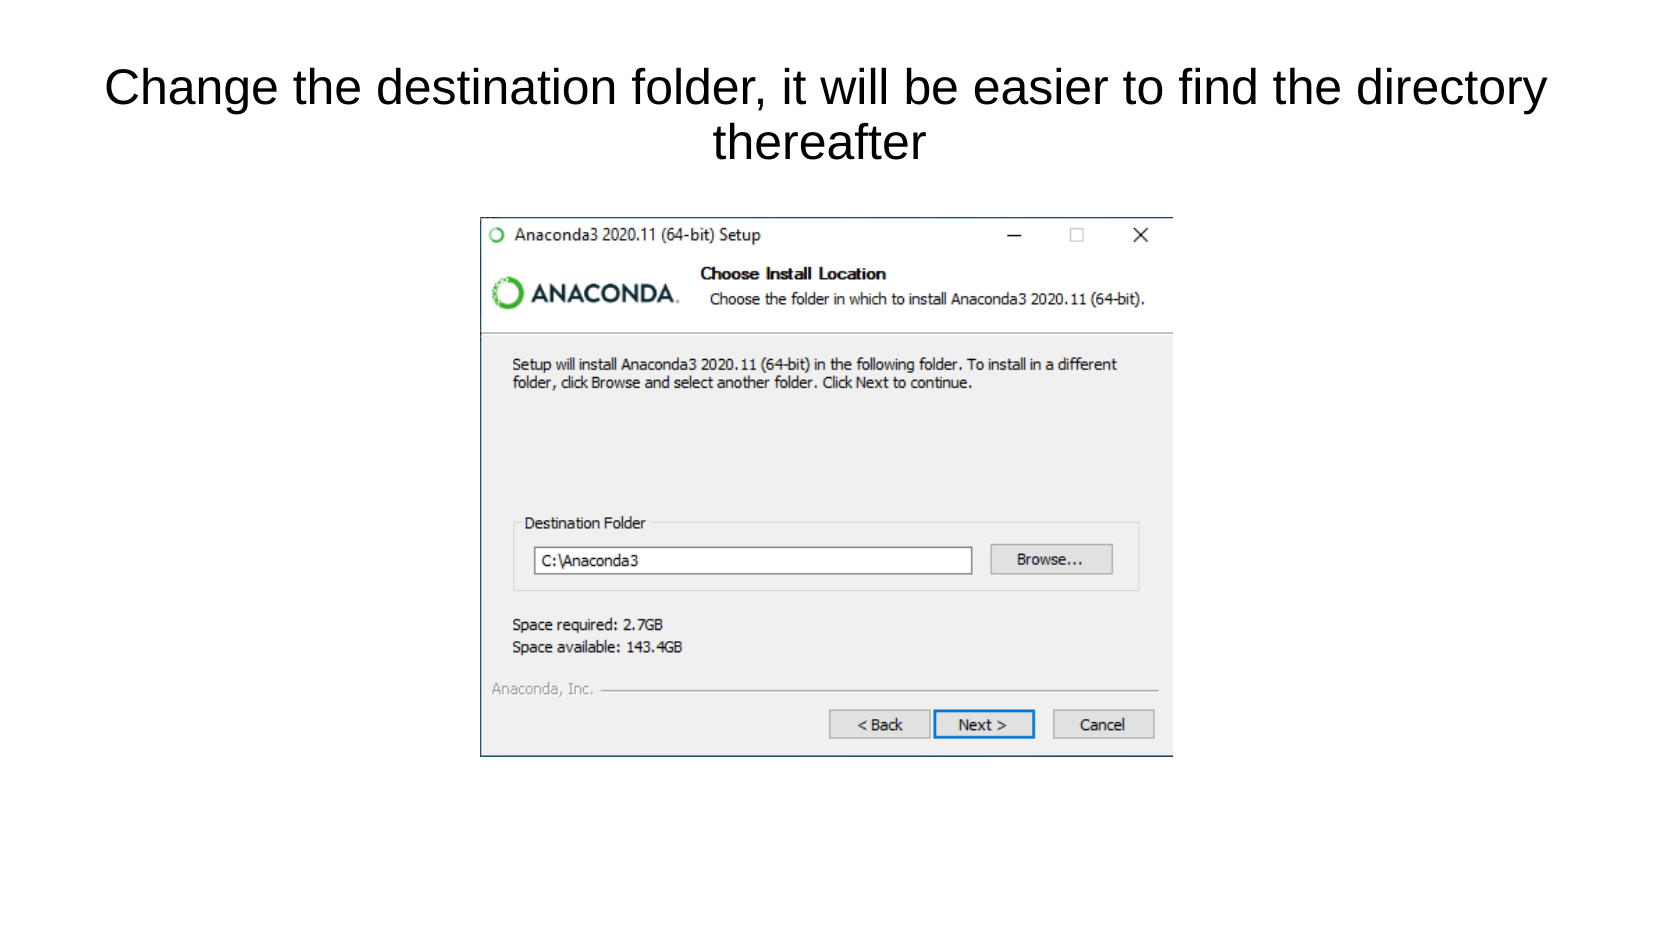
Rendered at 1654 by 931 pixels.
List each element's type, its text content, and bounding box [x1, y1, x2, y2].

title Change the destination folder, it will be easier to find the directory thereafter [82, 37, 1571, 193]
picture [480, 217, 1173, 758]
